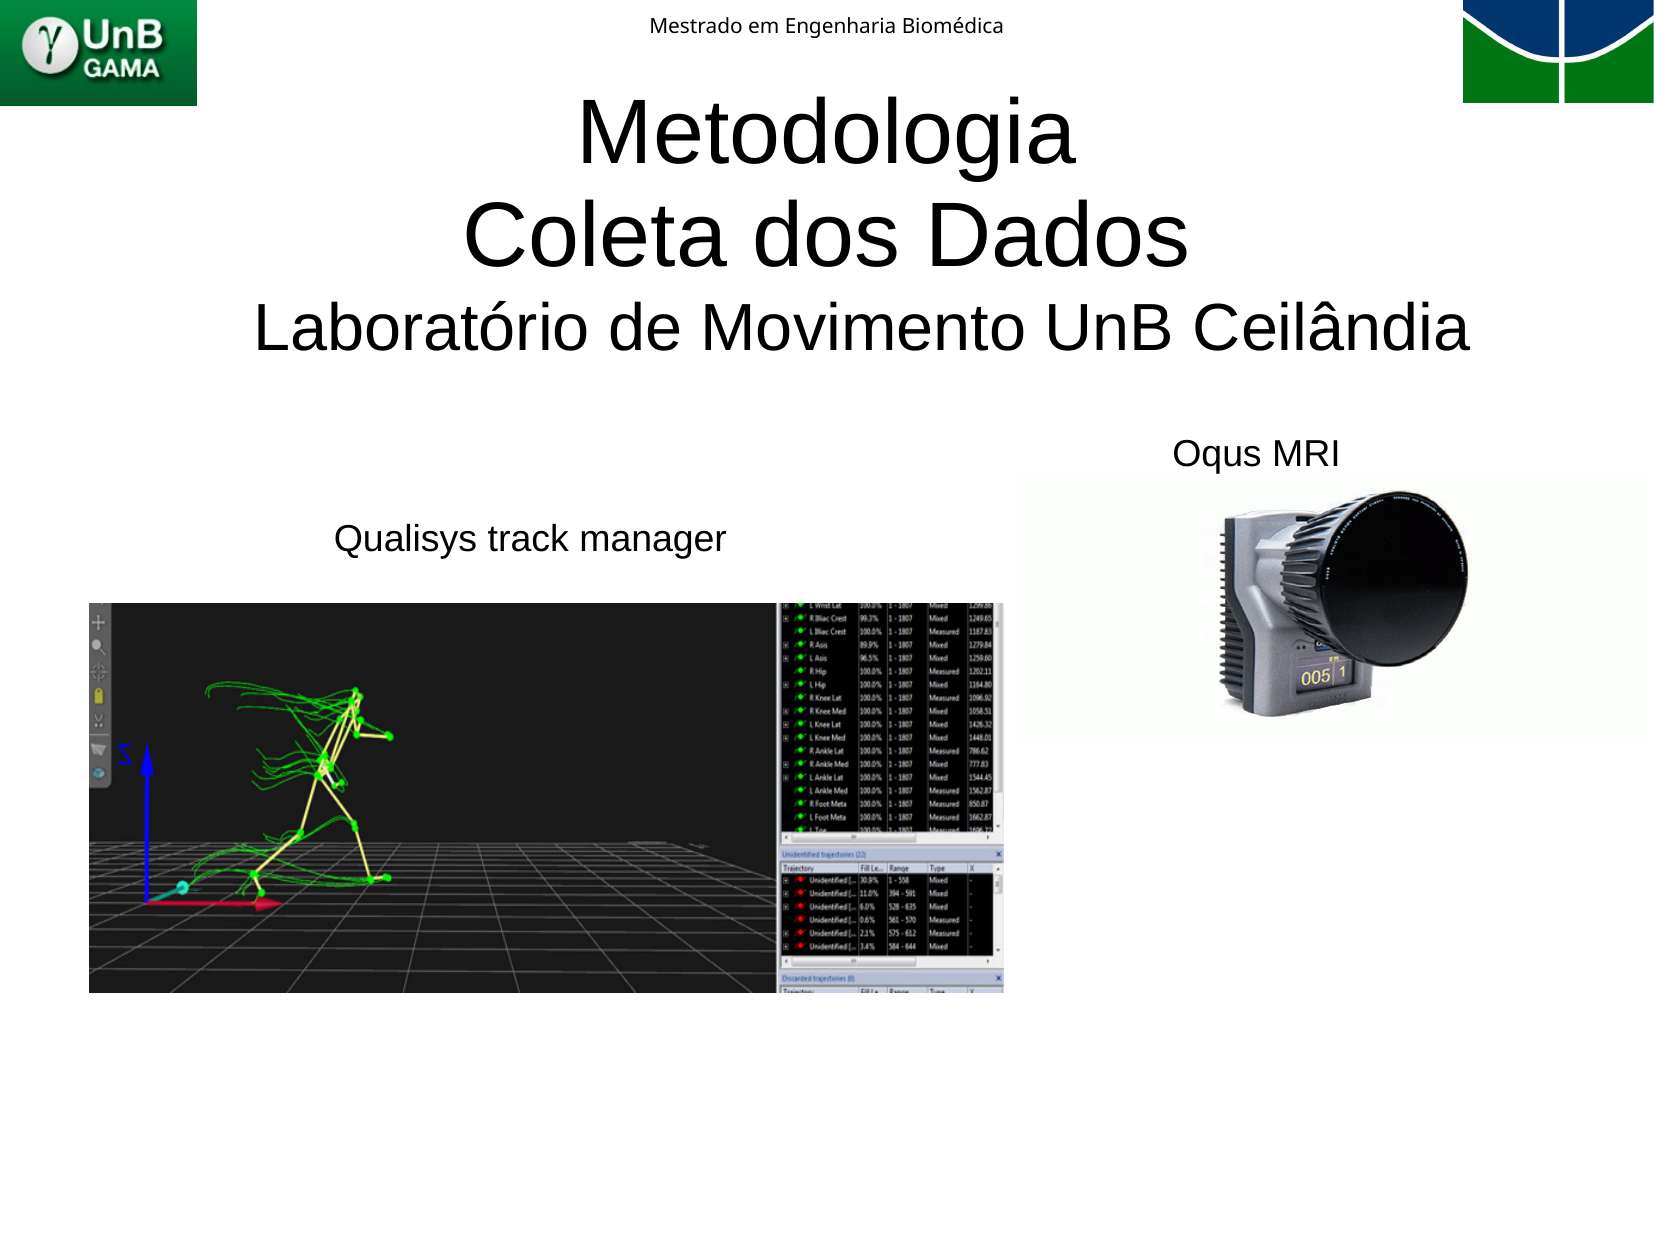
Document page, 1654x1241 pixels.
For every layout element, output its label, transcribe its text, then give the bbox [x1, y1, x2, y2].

picture [0, 0, 197, 80]
picture [1015, 472, 1647, 745]
picture [89, 603, 1004, 993]
list Laboratório de Movimento UnB Ceilândia [0, 290, 1654, 1241]
text_box Qualisys track manager [318, 510, 742, 567]
text_box Oqus MRI [1157, 425, 1356, 483]
picture [1463, 0, 1654, 80]
title Metodologia Coleta dos Dados [0, 80, 1654, 286]
